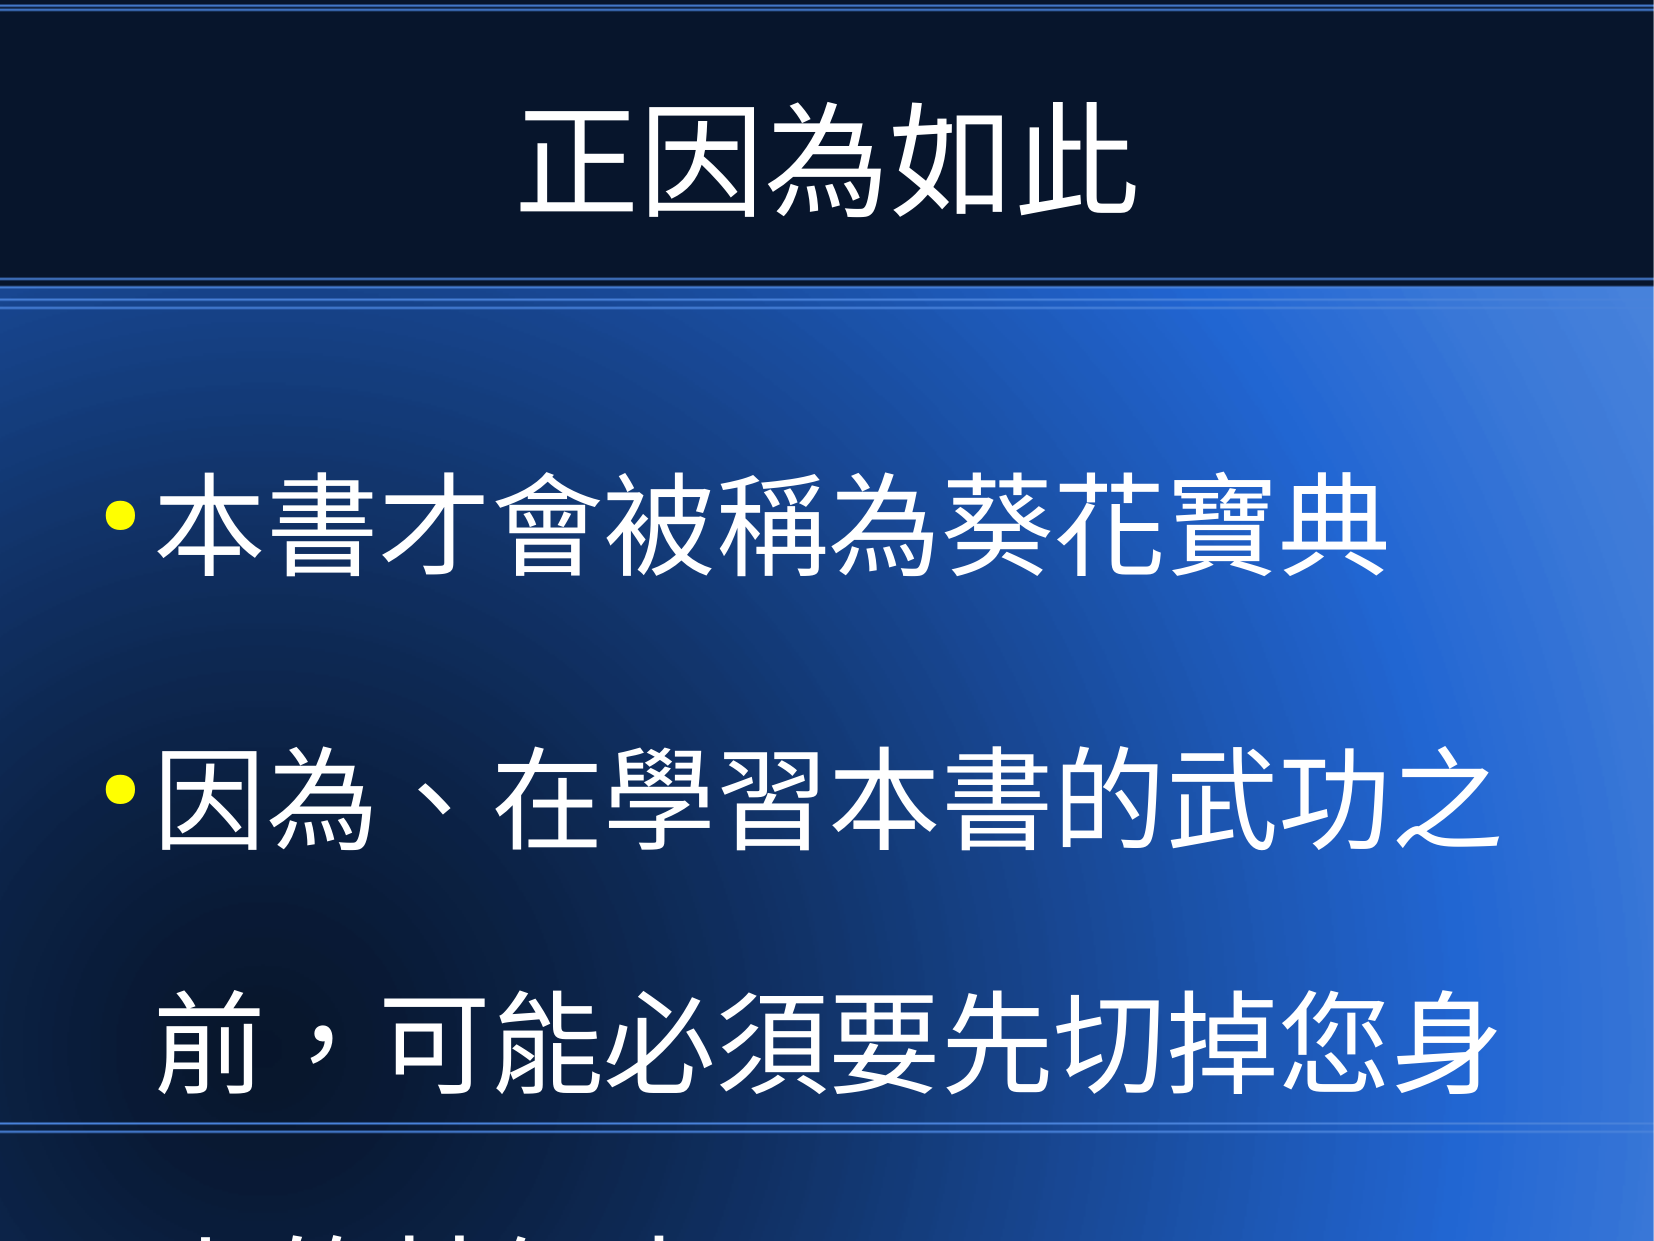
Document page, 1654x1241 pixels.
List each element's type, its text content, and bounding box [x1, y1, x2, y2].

list 本書才會被稱為葵花寶典 因為、在學習本書的武功之前，可能必須要先切掉您身上的某個東西 [82, 355, 1571, 1241]
picture [0, 0, 1654, 1241]
title 正因為如此 [82, 49, 1571, 257]
